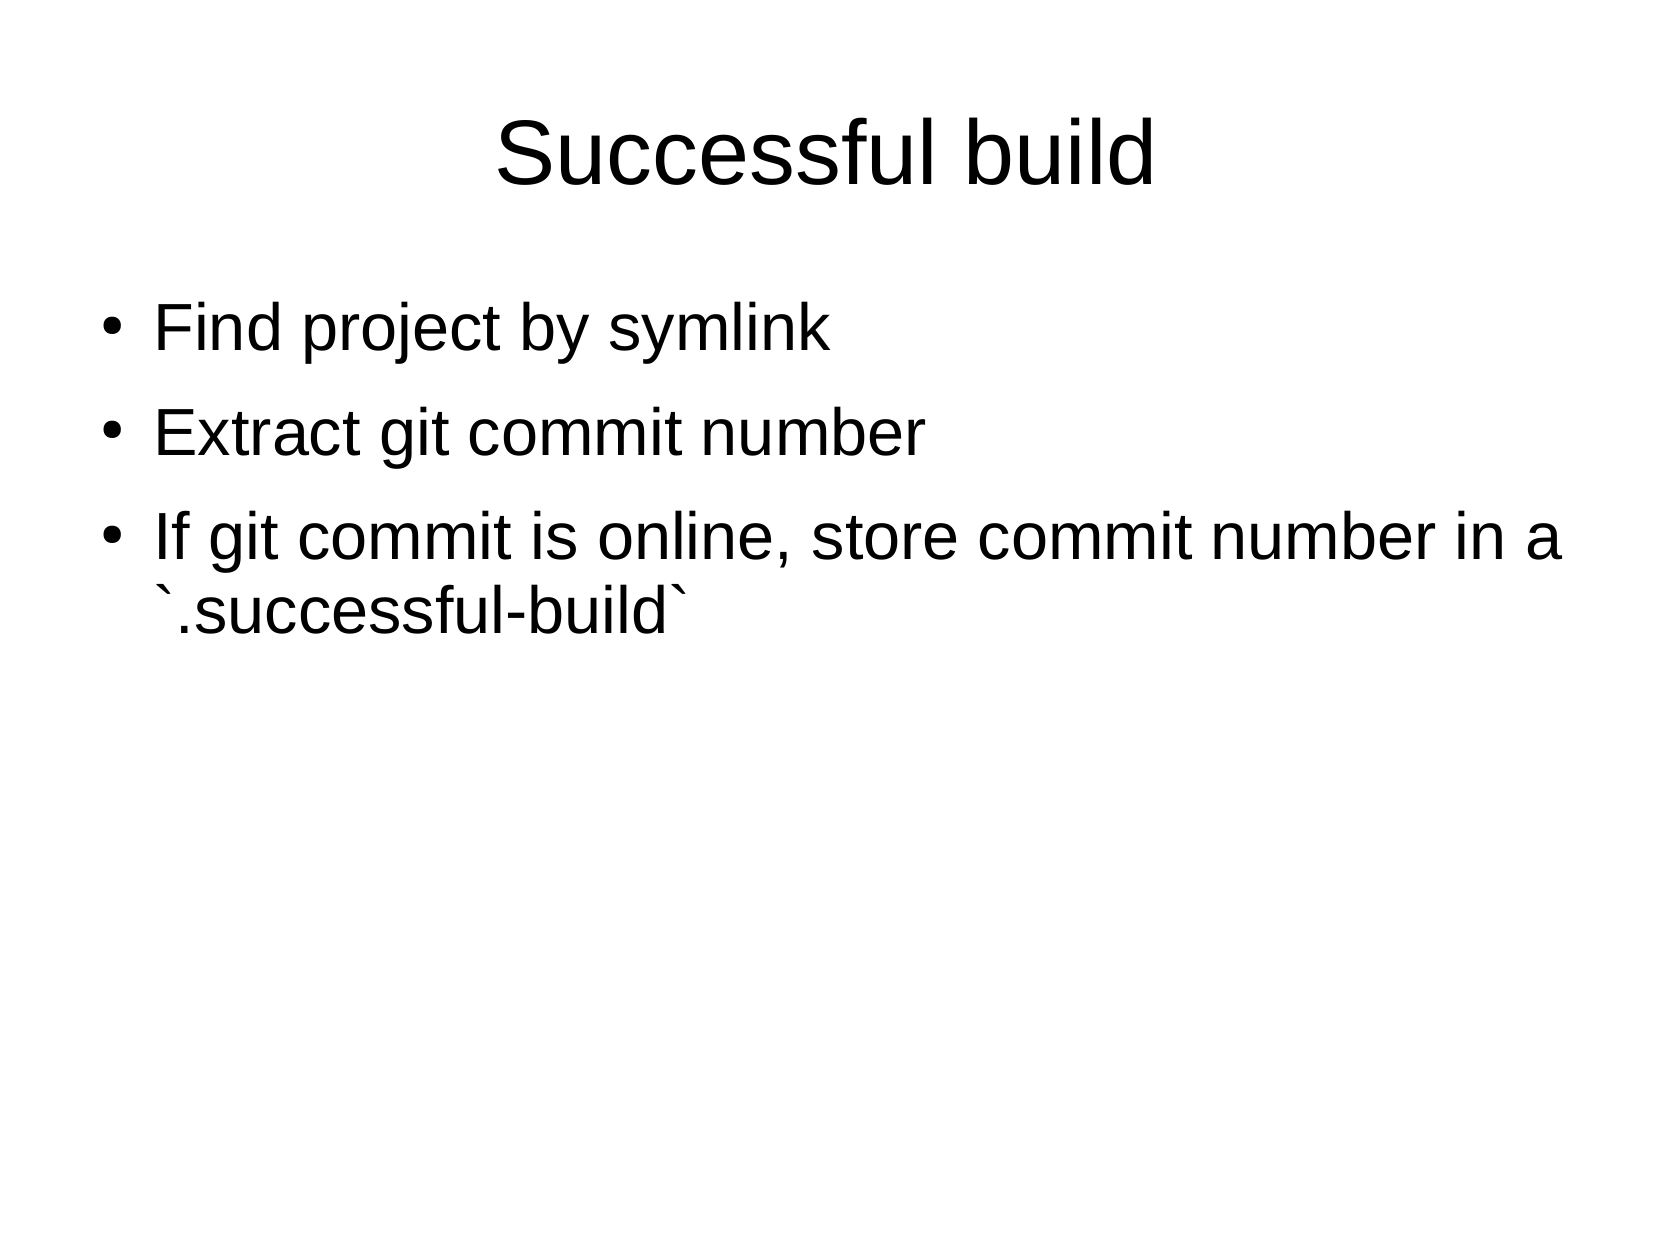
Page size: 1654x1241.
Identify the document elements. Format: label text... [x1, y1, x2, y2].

list Find project by symlink Extract git commit number If git commit is online, store commit number in a `.successful-build` [82, 290, 1571, 1010]
title Successful build [82, 49, 1571, 257]
